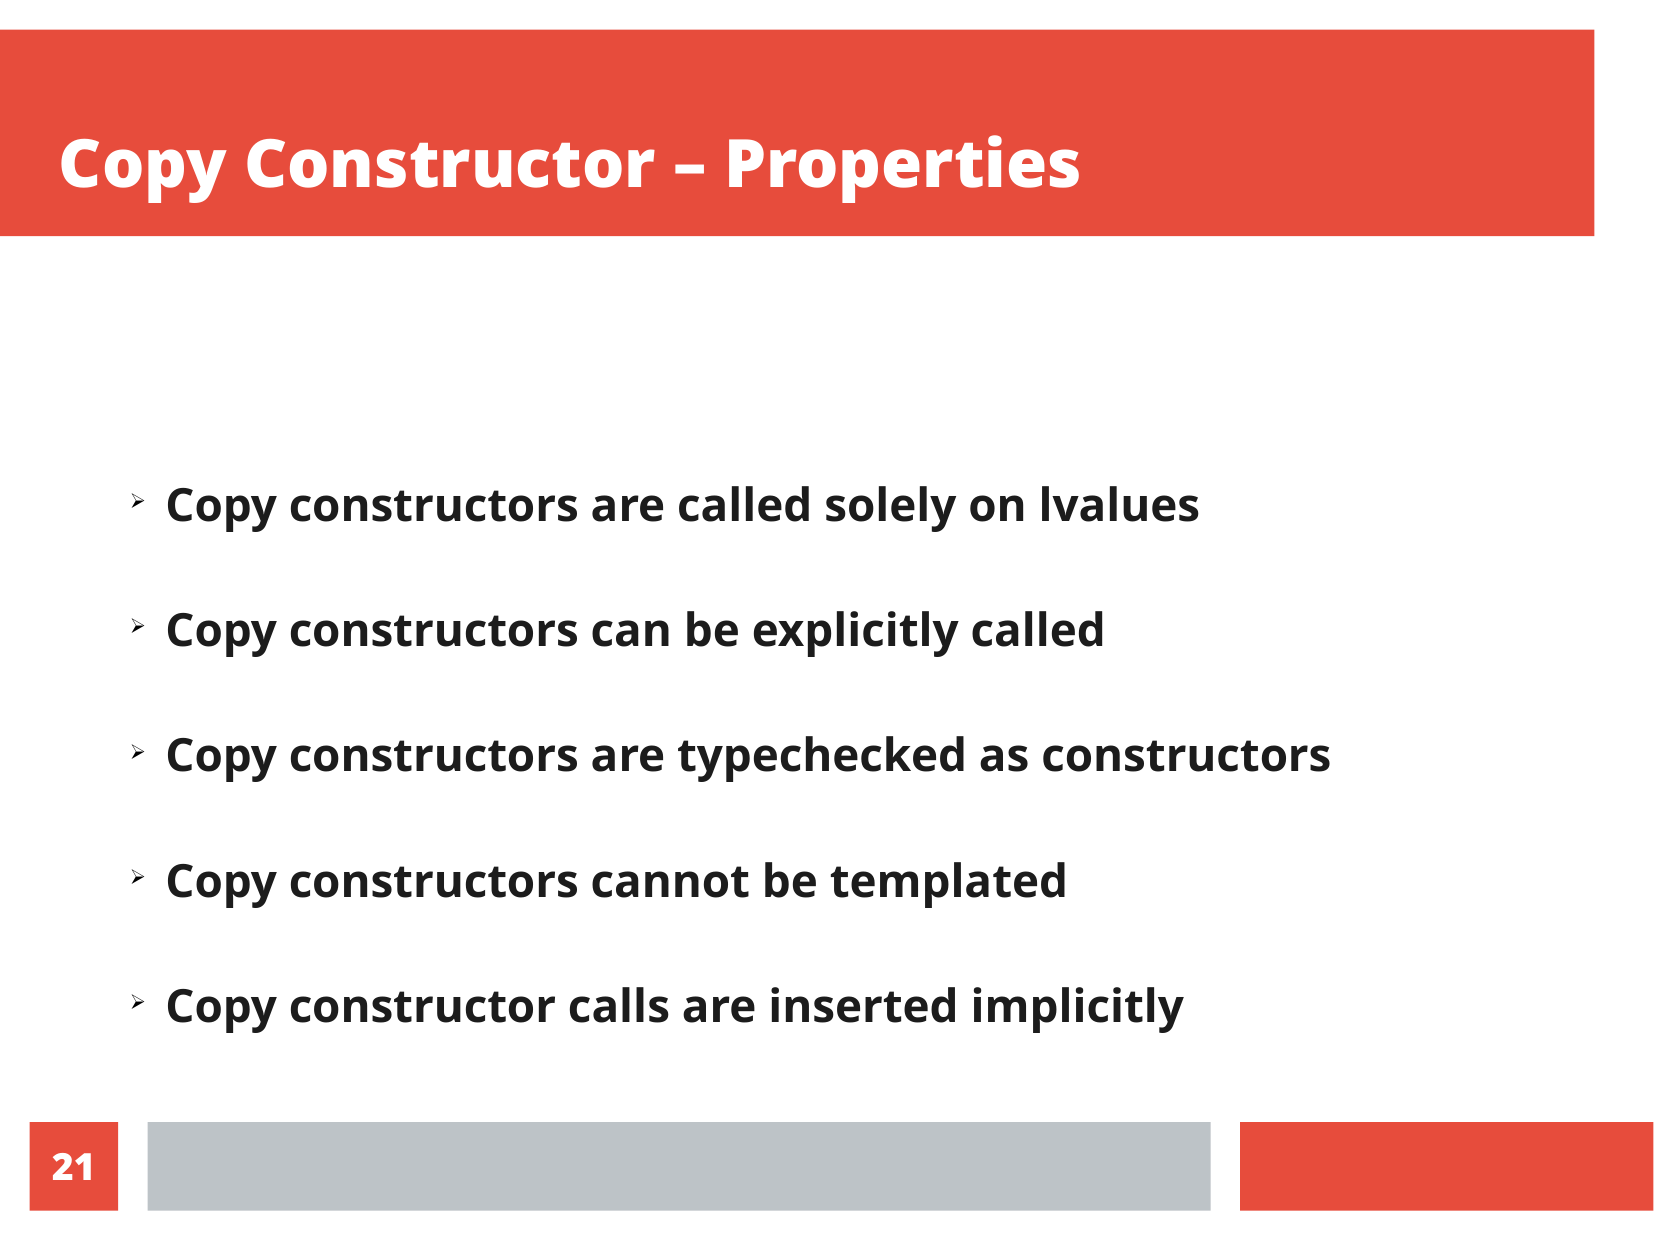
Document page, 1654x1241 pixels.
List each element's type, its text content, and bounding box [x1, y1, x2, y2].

title Copy Constructor – Properties [59, 59, 1595, 207]
subtitle Copy constructors are called solely on lvalues Copy constructors can be explicitly called Copy constructors are typechecked as constructors Copy constructors cannot be templated Copy constructor calls are inserted implicitly [59, 324, 1565, 1093]
